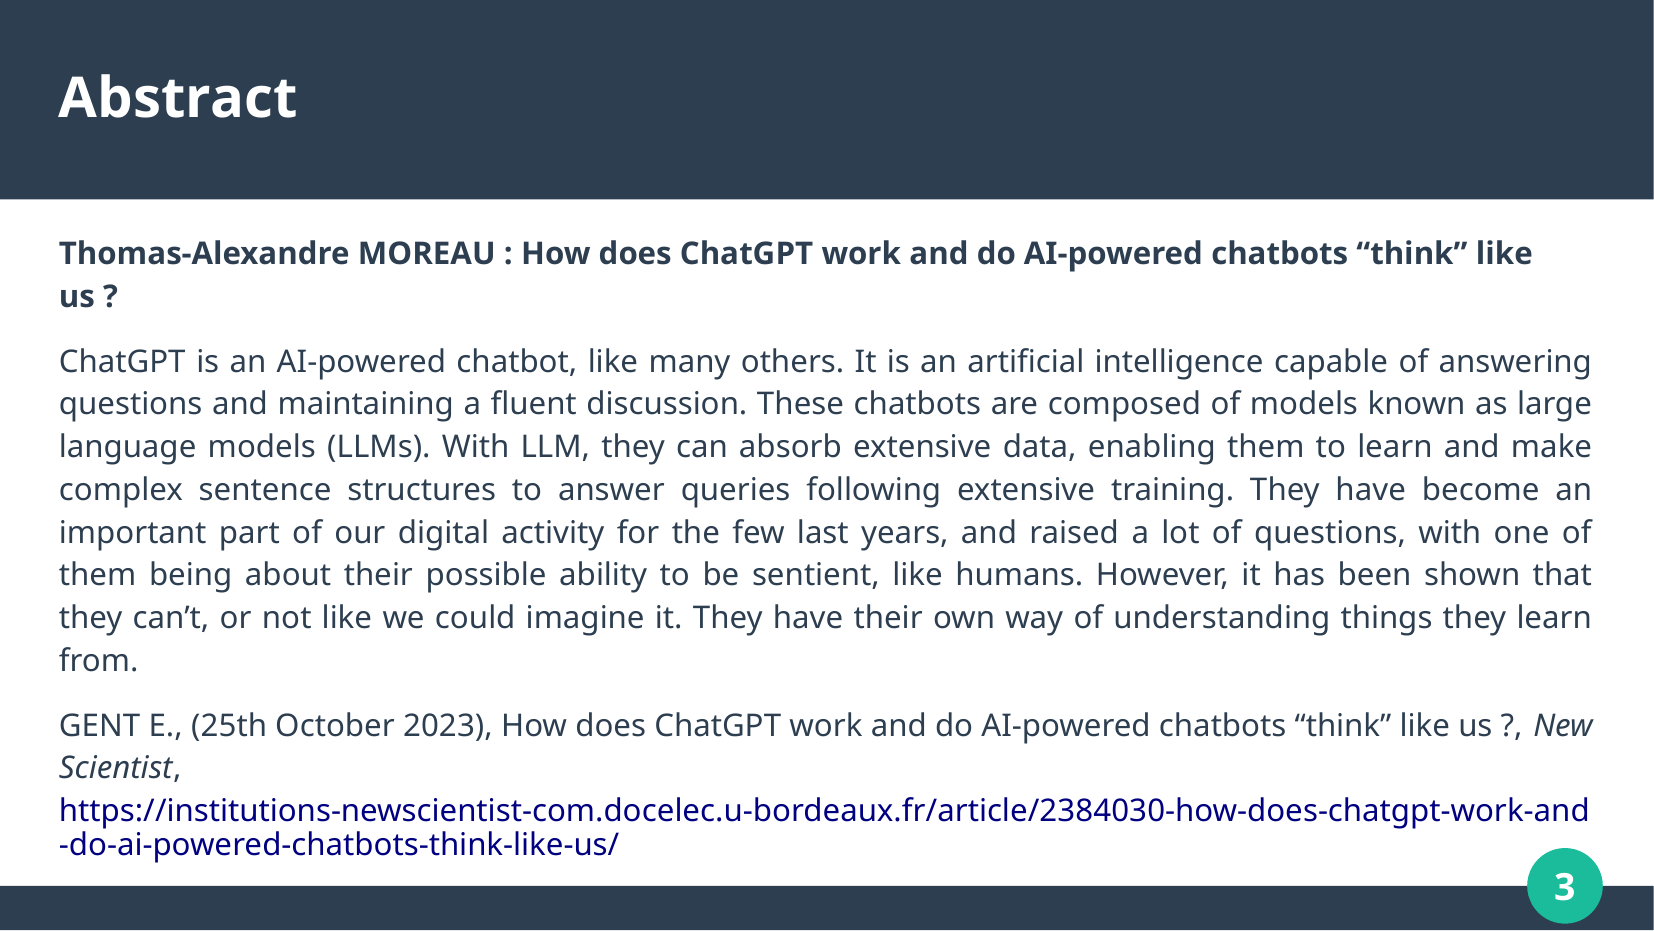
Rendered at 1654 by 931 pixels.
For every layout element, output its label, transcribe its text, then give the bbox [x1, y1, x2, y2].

title Abstract [59, 37, 1595, 156]
list Thomas-Alexandre MOREAU : How does ChatGPT work and do AI-powered chatbots “think” like us ? ChatGPT is an AI-powered chatbot, like many others. It is an artificial intelligence capable of answering questions and maintaining a fluent discussion. These chatbots are composed of models known as large language models (LLMs). With LLM, they can absorb extensive data, enabling them to learn and make complex sentence structures to answer queries following extensive training. They have become an important part of our digital activity for the few last years, and raised a lot of questions, with one of them being about their possible ability to be sentient, like humans. However, it has been shown that they can’t, or not like we could imagine it. They have their own way of understanding things they learn from. GENT E., (25th October 2023), How does ChatGPT work and do AI-powered chatbots “think” like us ?, New Scientist, https://institutions-newscientist-com.docelec.u-bordeaux.fr/article/2384030-how-does-chatgpt-work-and-do-ai-powered-chatbots-think-like-us/ [59, 231, 1595, 852]
